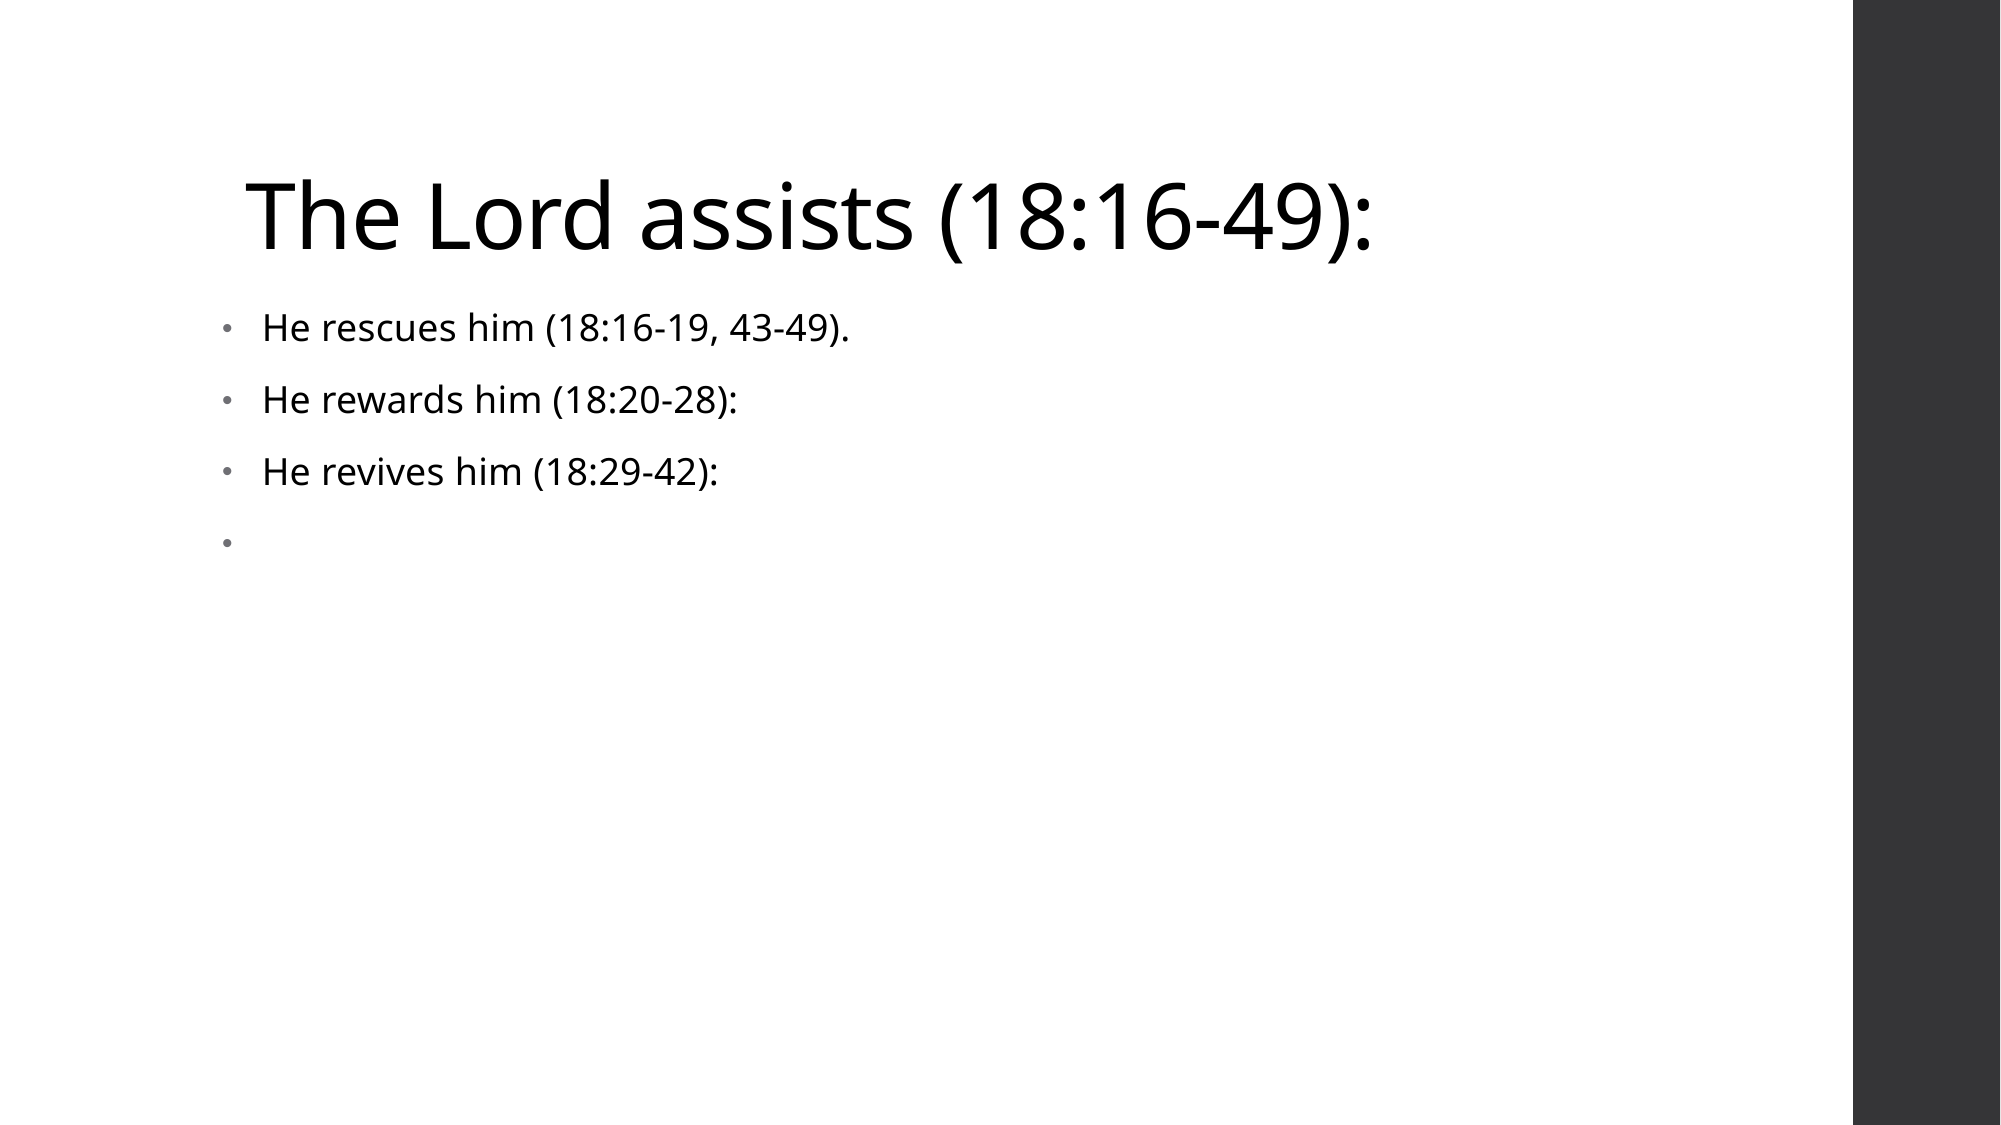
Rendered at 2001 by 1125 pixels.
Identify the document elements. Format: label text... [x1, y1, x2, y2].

title The Lord assists (18:16-49): [206, 60, 1797, 278]
list He rescues him (18:16-19, 43-49). He rewards him (18:20-28): He revives him (18:29-42): [206, 299, 1617, 1014]
